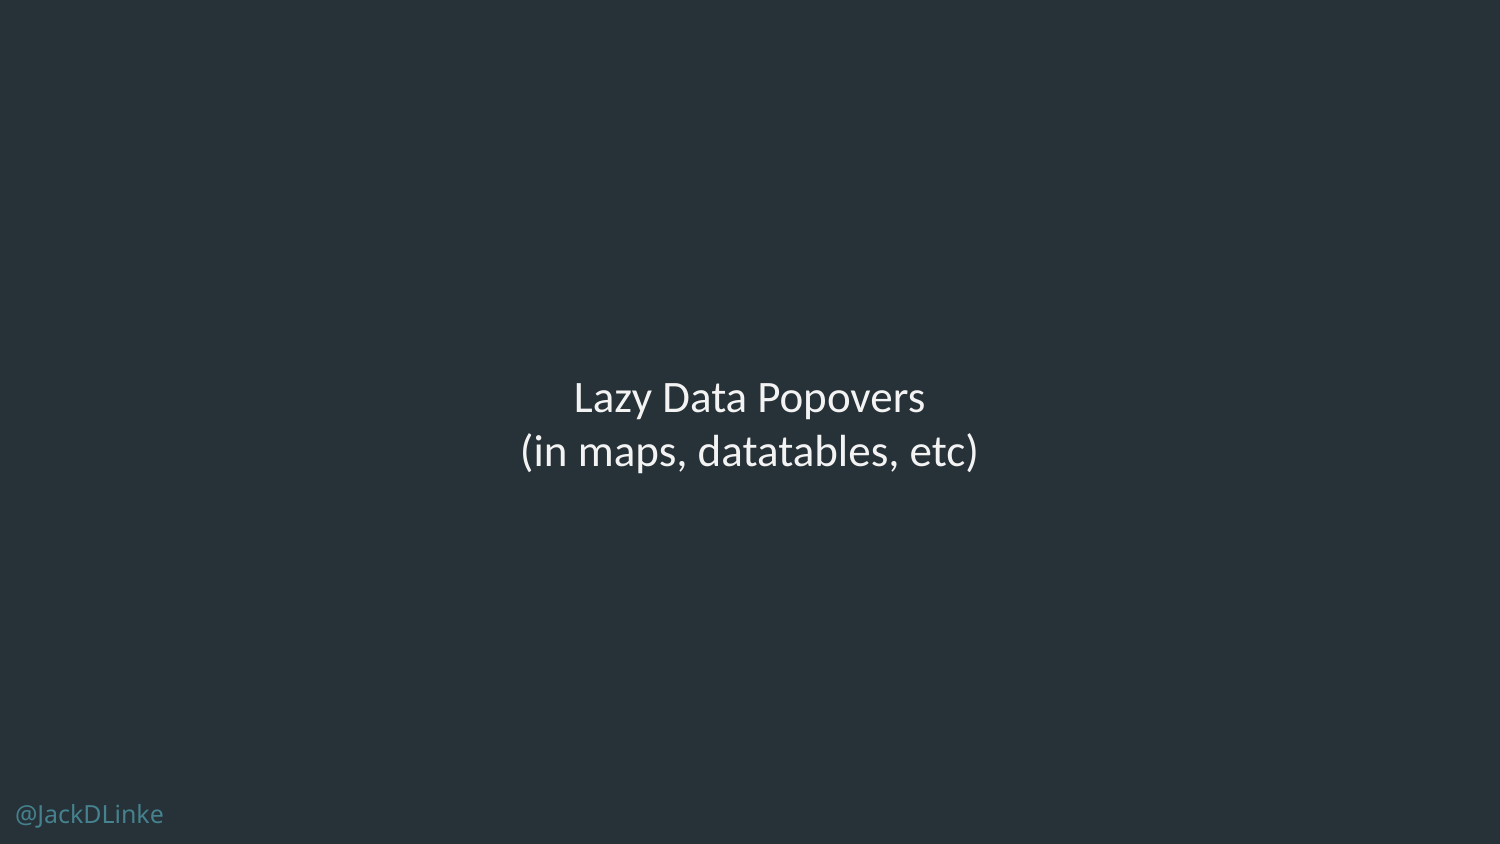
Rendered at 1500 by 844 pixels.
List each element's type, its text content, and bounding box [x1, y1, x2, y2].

title Lazy Data Popovers (in maps, datatables, etc) [51, 352, 1449, 491]
